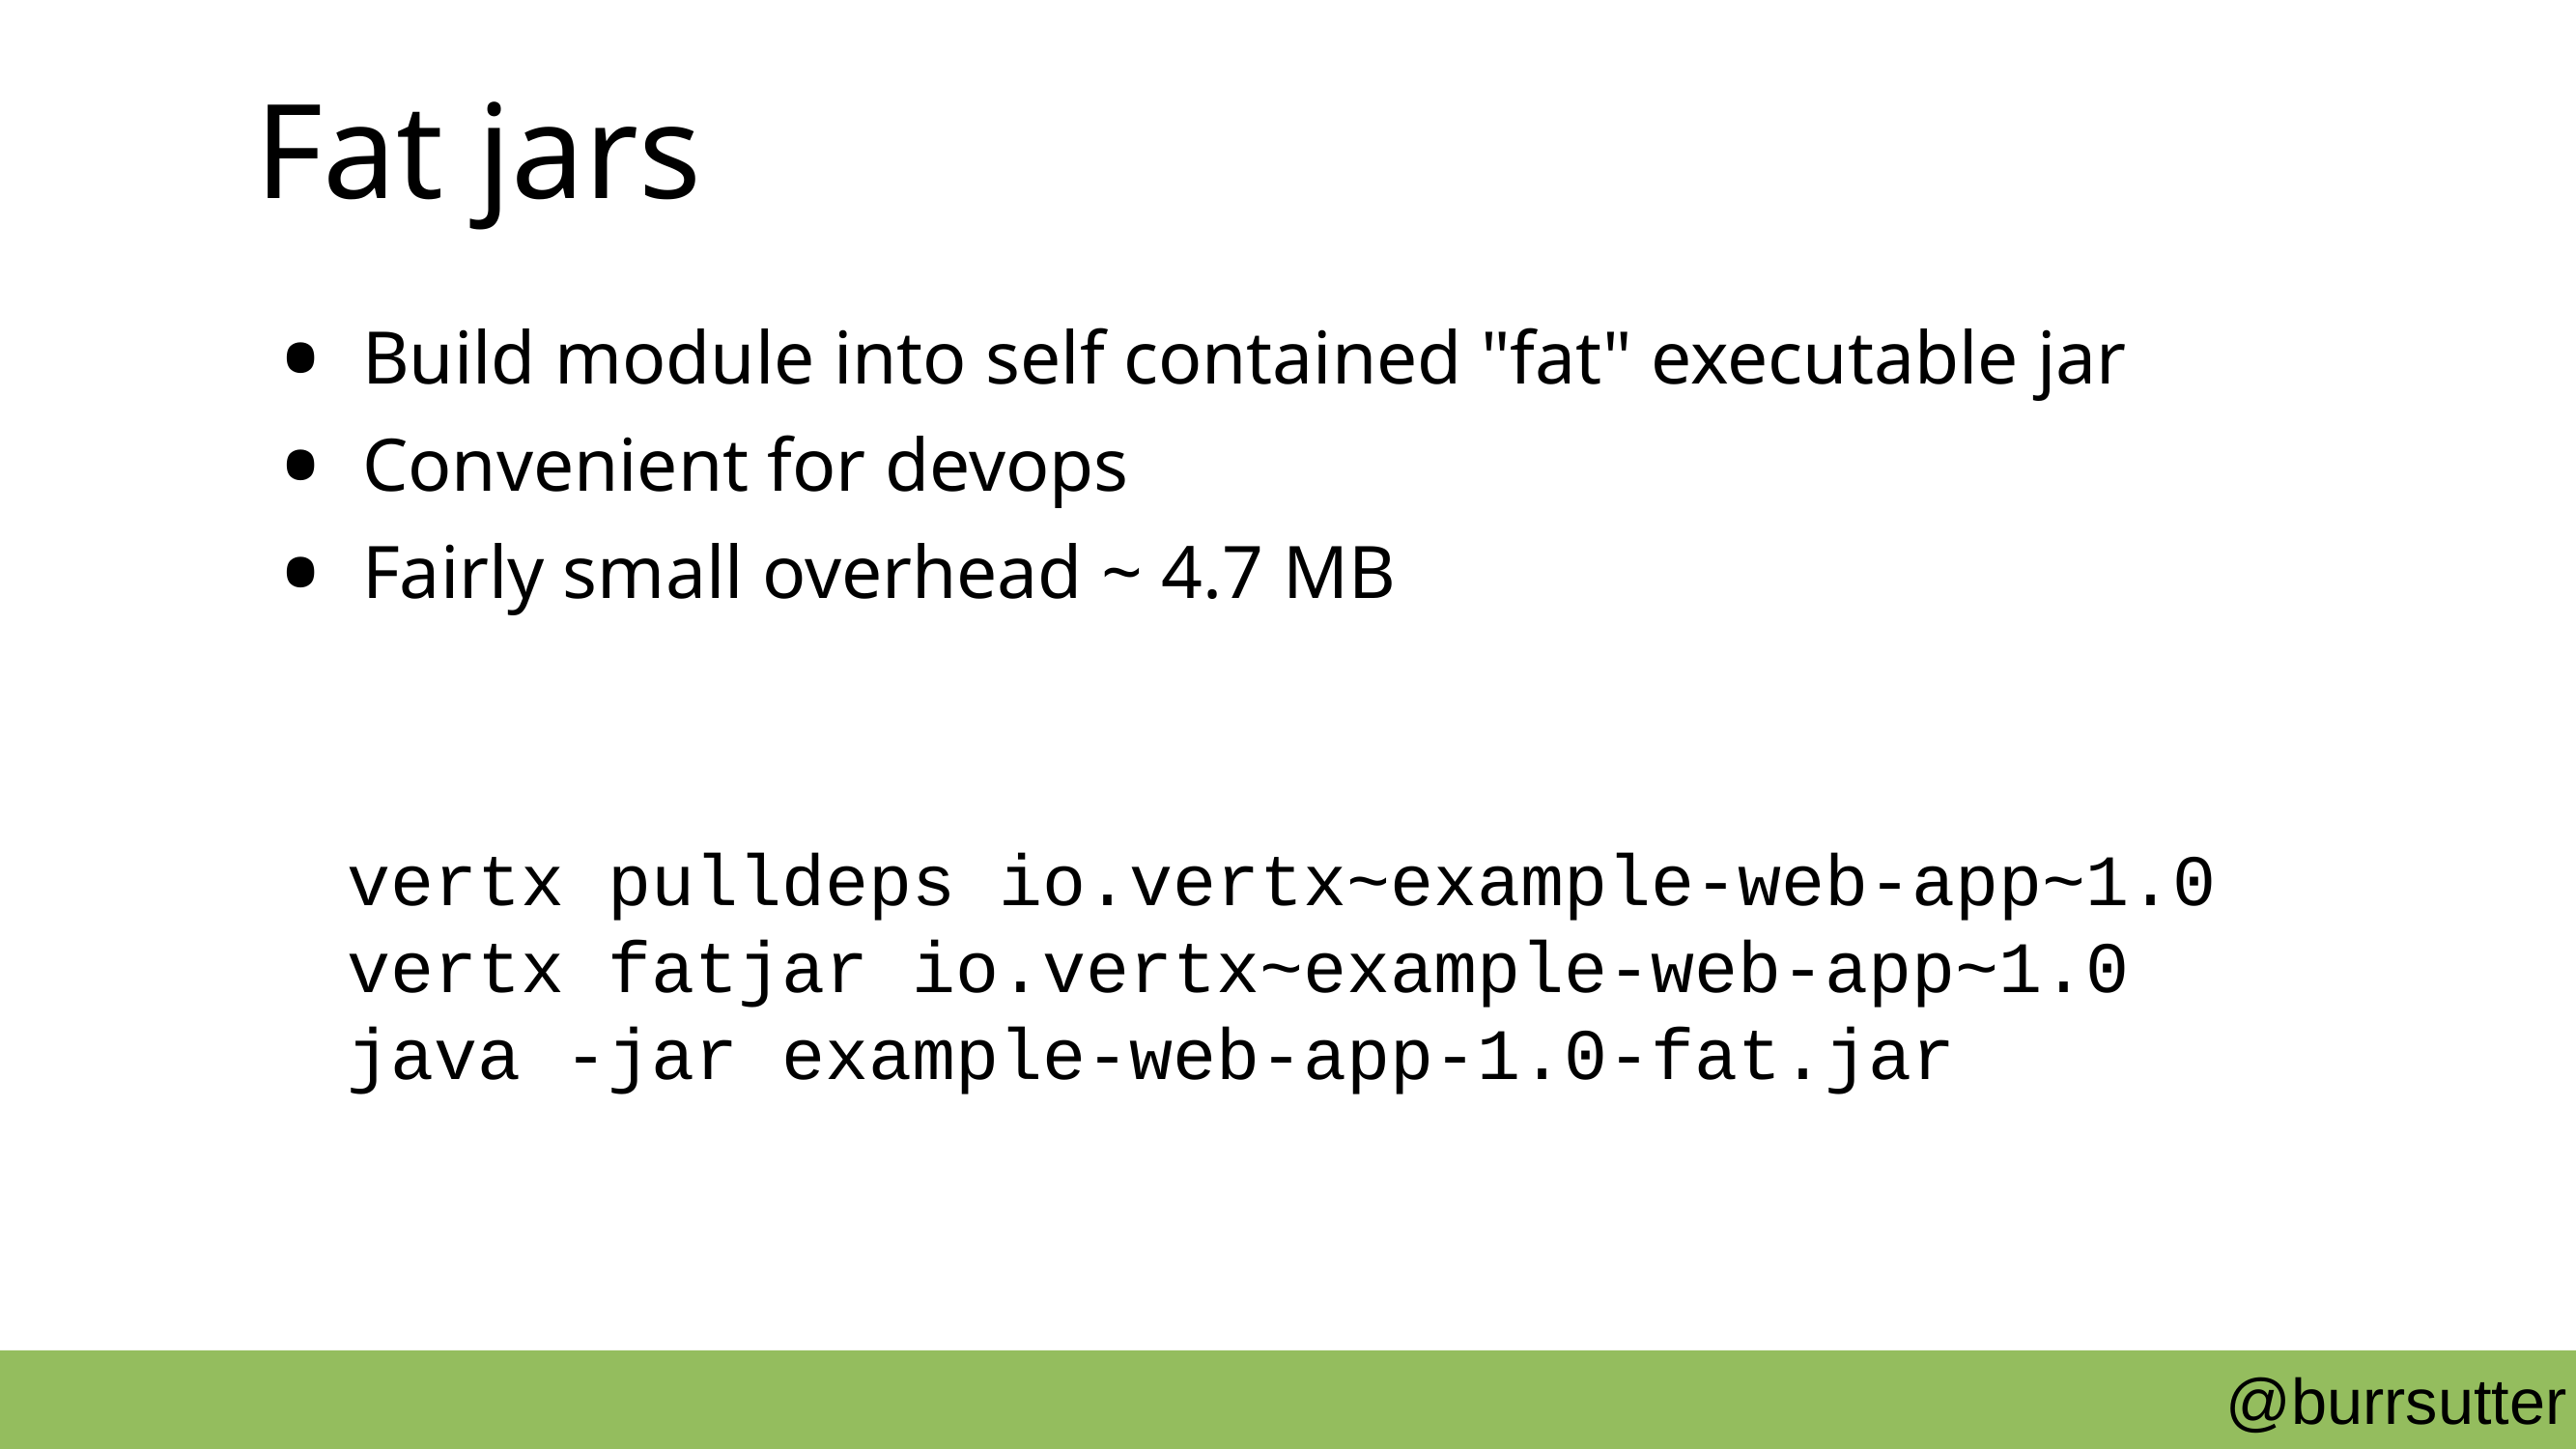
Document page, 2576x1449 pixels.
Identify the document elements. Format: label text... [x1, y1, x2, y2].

title Fat jars [247, 18, 2522, 273]
text_box vertx pulldeps io.vertx~example-web-app~1.0 vertx fatjar io.vertx~example-web-app~1.0 java -jar example-web-app-1.0-fat.jar [333, 826, 2231, 1102]
list Build module into self contained "fat" executable jar Convenient for devops Fairly small overhead ~ 4.7 MB [251, 311, 2526, 1333]
